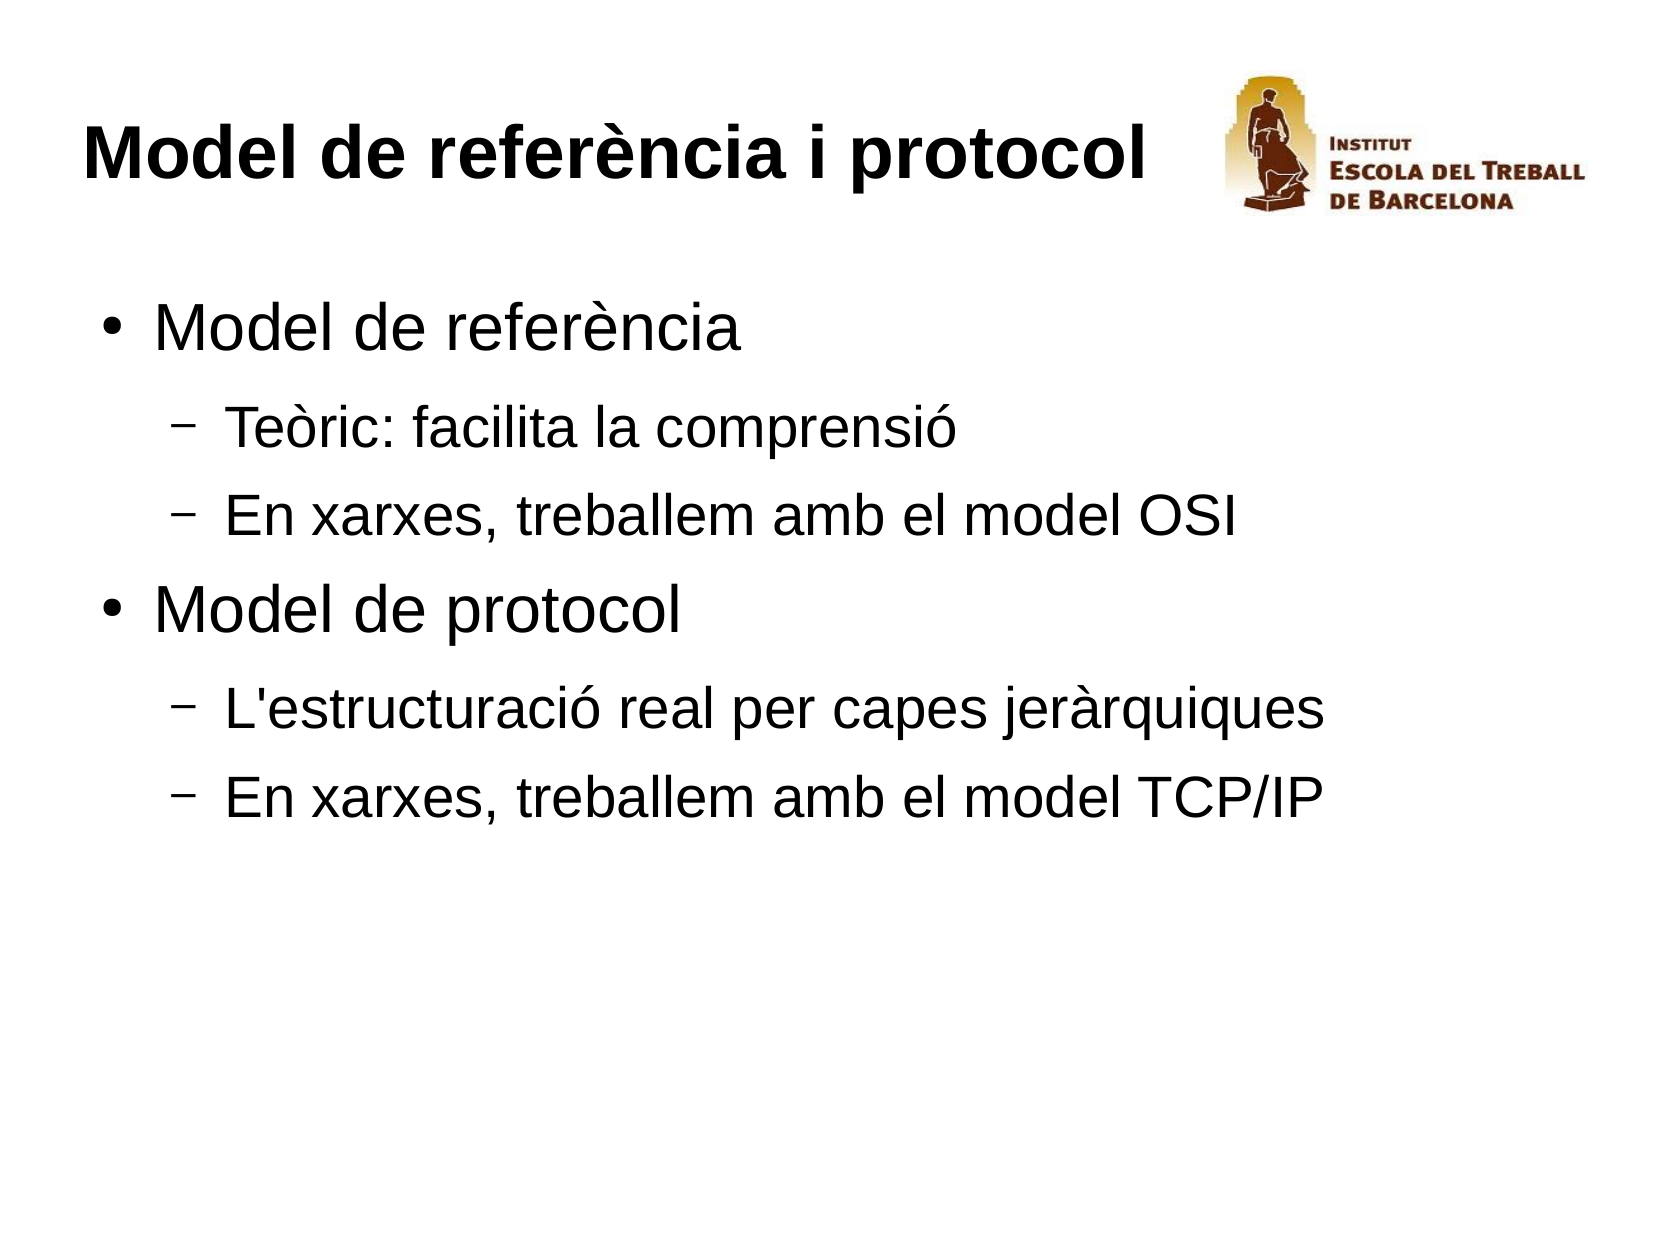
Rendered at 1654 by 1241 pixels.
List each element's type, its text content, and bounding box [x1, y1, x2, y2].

list Model de referència Teòric: facilita la comprensió En xarxes, treballem amb el model OSI Model de protocol L'estructuració real per capes jeràrquiques En xarxes, treballem amb el model TCP/IP [82, 290, 1571, 1241]
picture [1204, 70, 1595, 223]
title Model de referència i protocol [82, 49, 1571, 257]
